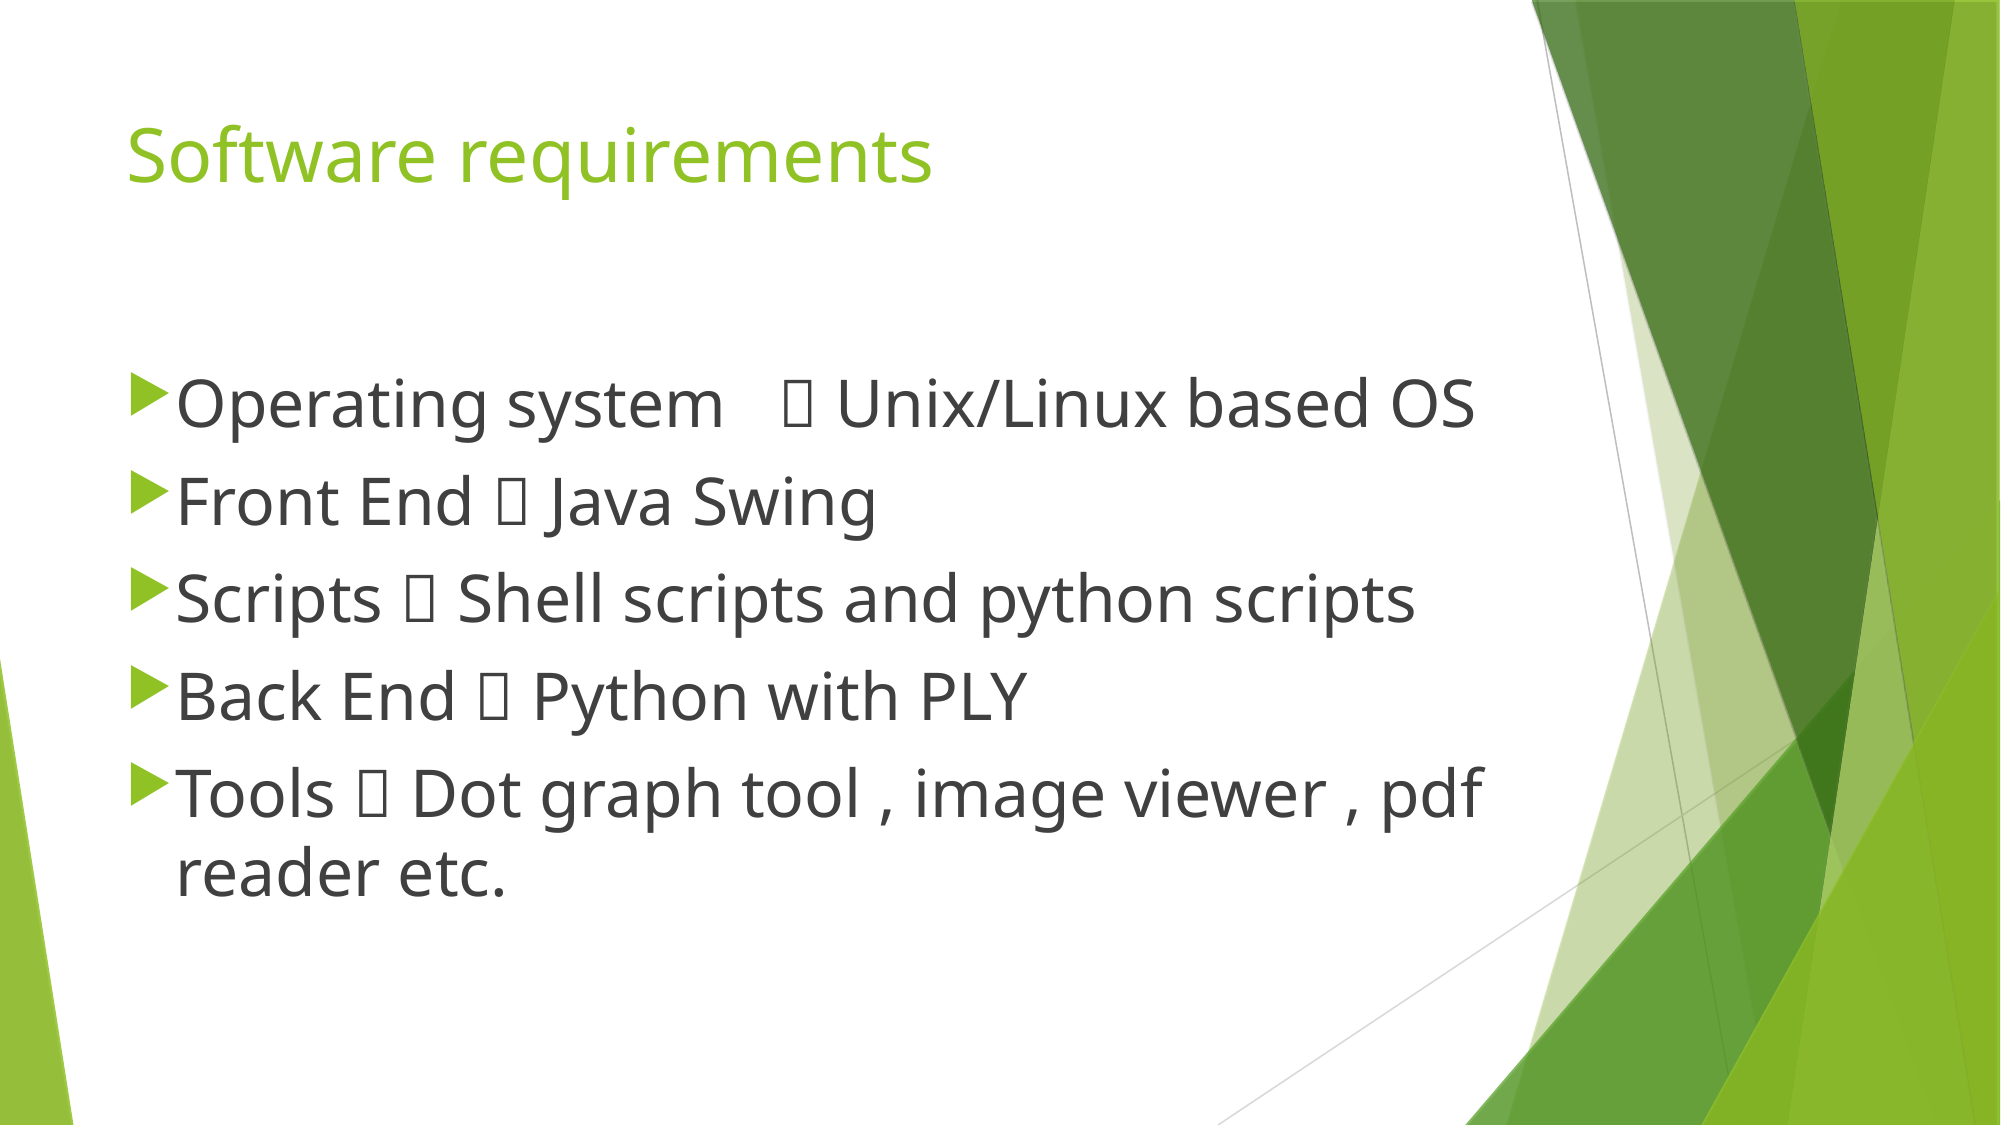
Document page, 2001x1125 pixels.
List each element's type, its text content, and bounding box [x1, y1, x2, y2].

list Operating system  Unix/Linux based OS Front End  Java Swing Scripts  Shell scripts and python scripts Back End  Python with PLY Tools  Dot graph tool , image viewer , pdf reader etc. [111, 354, 1522, 992]
title Software requirements [111, 99, 1522, 317]
